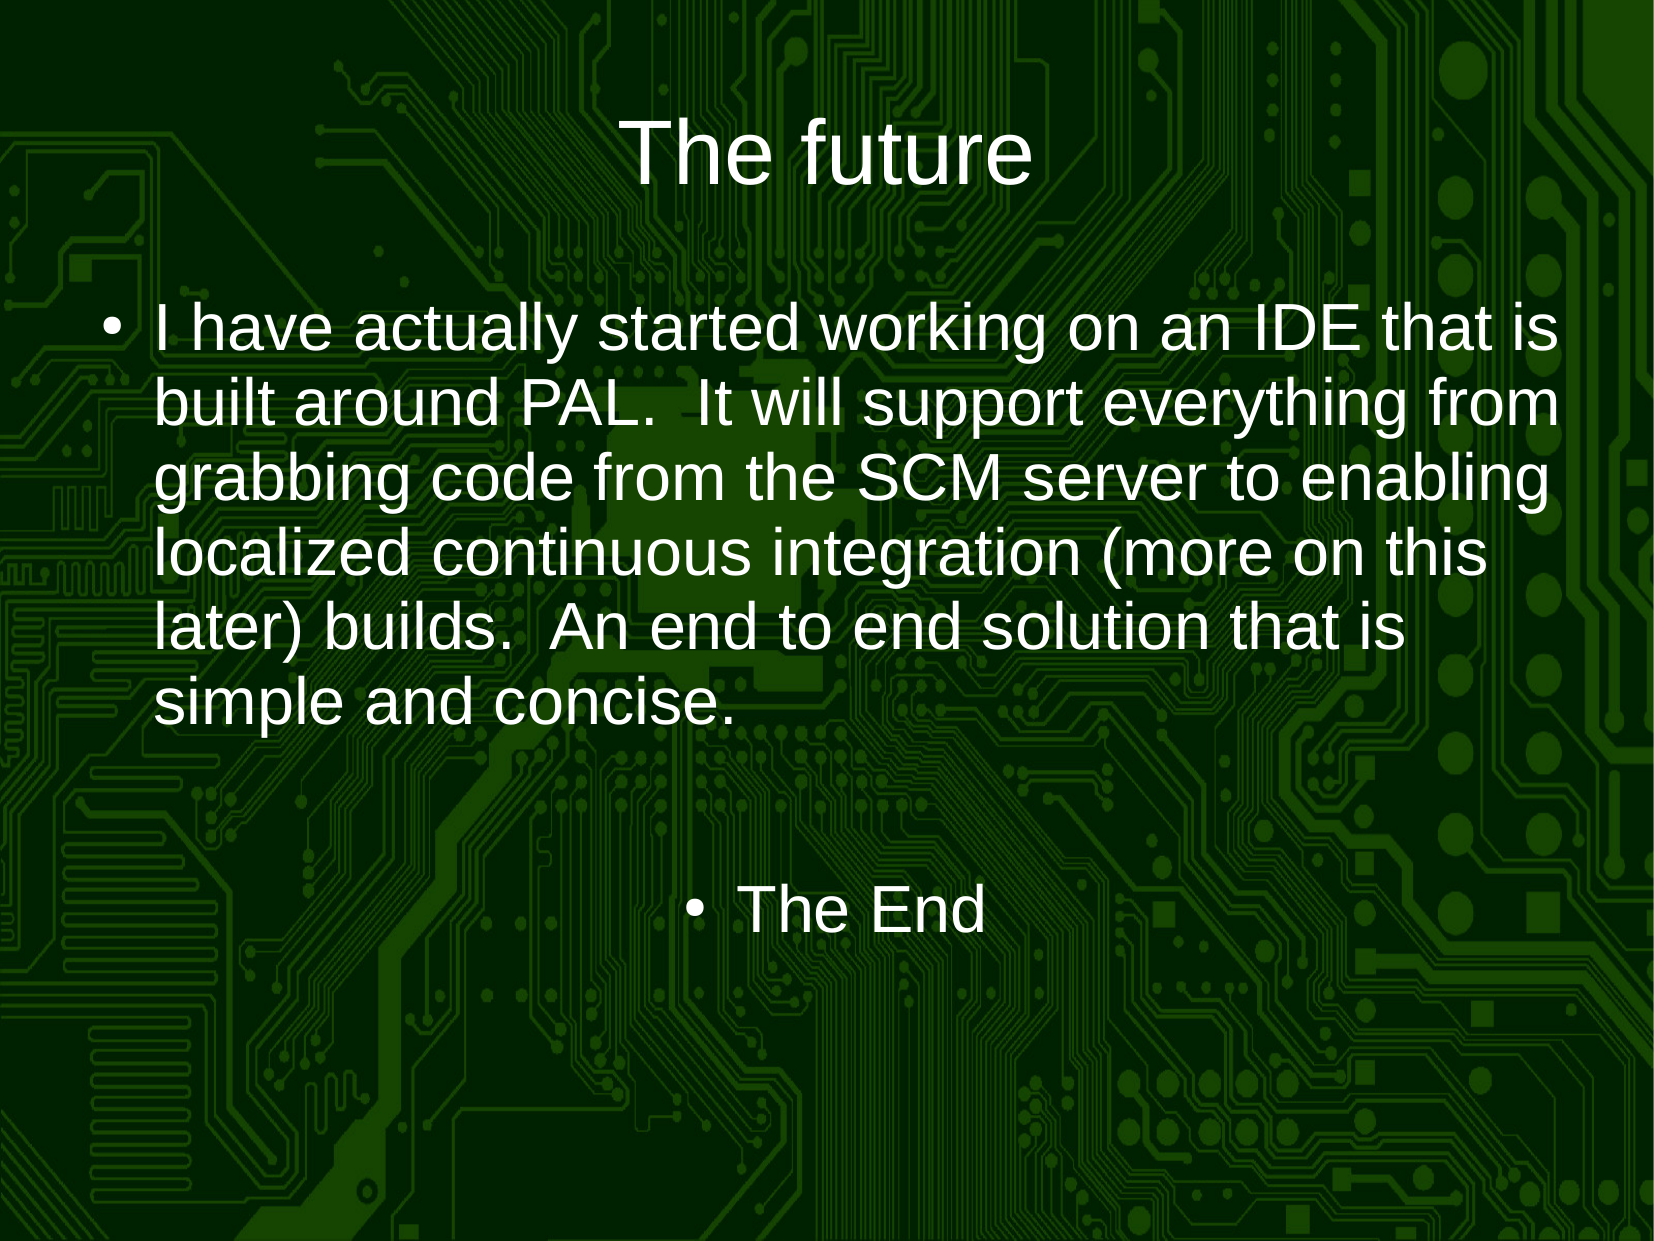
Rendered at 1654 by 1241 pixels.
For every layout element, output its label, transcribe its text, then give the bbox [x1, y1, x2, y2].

title The future [82, 49, 1571, 257]
picture [0, 0, 1654, 1241]
list I have actually started working on an IDE that is built around PAL. It will support everything from grabbing code from the SCM server to enabling localized continuous integration (more on this later) builds. An end to end solution that is simple and concise. The End [82, 290, 1571, 1010]
